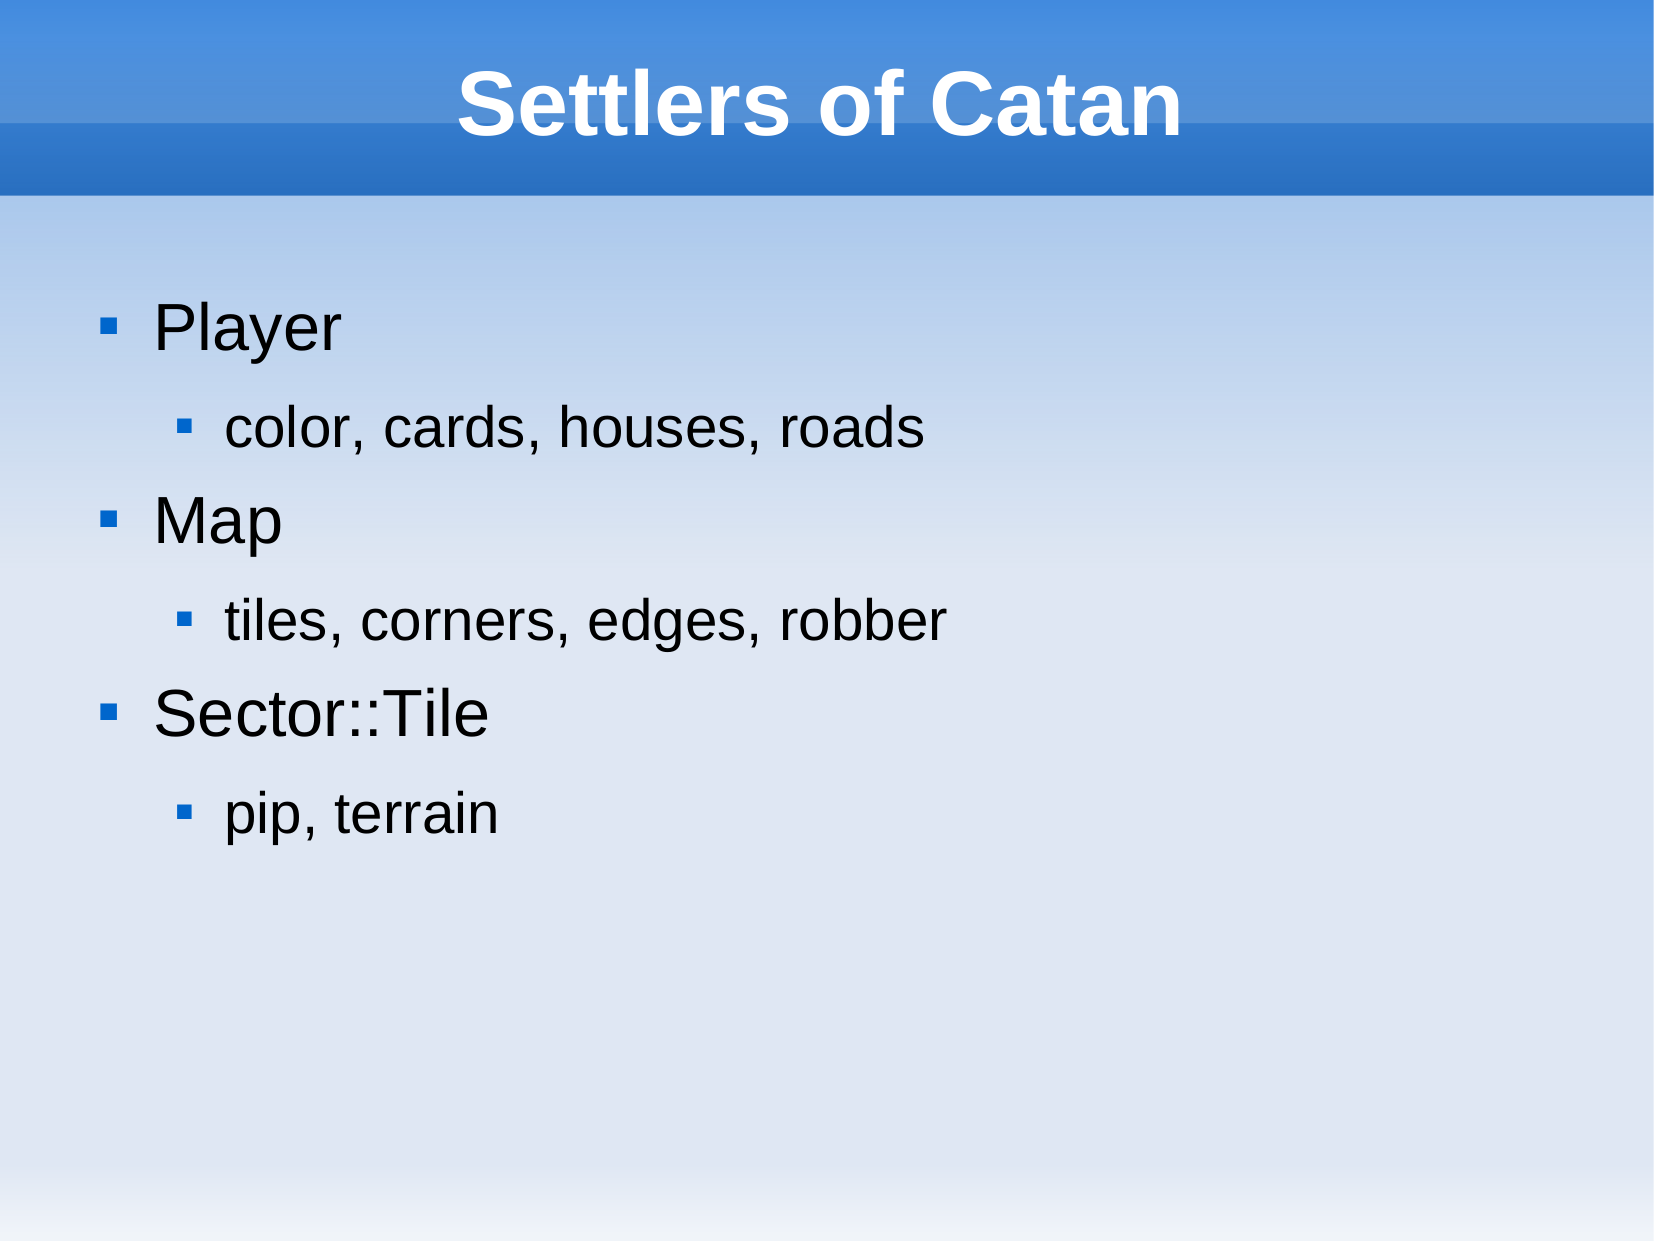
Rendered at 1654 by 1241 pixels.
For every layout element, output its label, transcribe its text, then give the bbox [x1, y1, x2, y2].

picture [0, 0, 1654, 1241]
list Player color, cards, houses, roads Map tiles, corners, edges, robber Sector::Tile pip, terrain [82, 290, 1571, 1094]
title Settlers of Catan [76, 7, 1565, 200]
